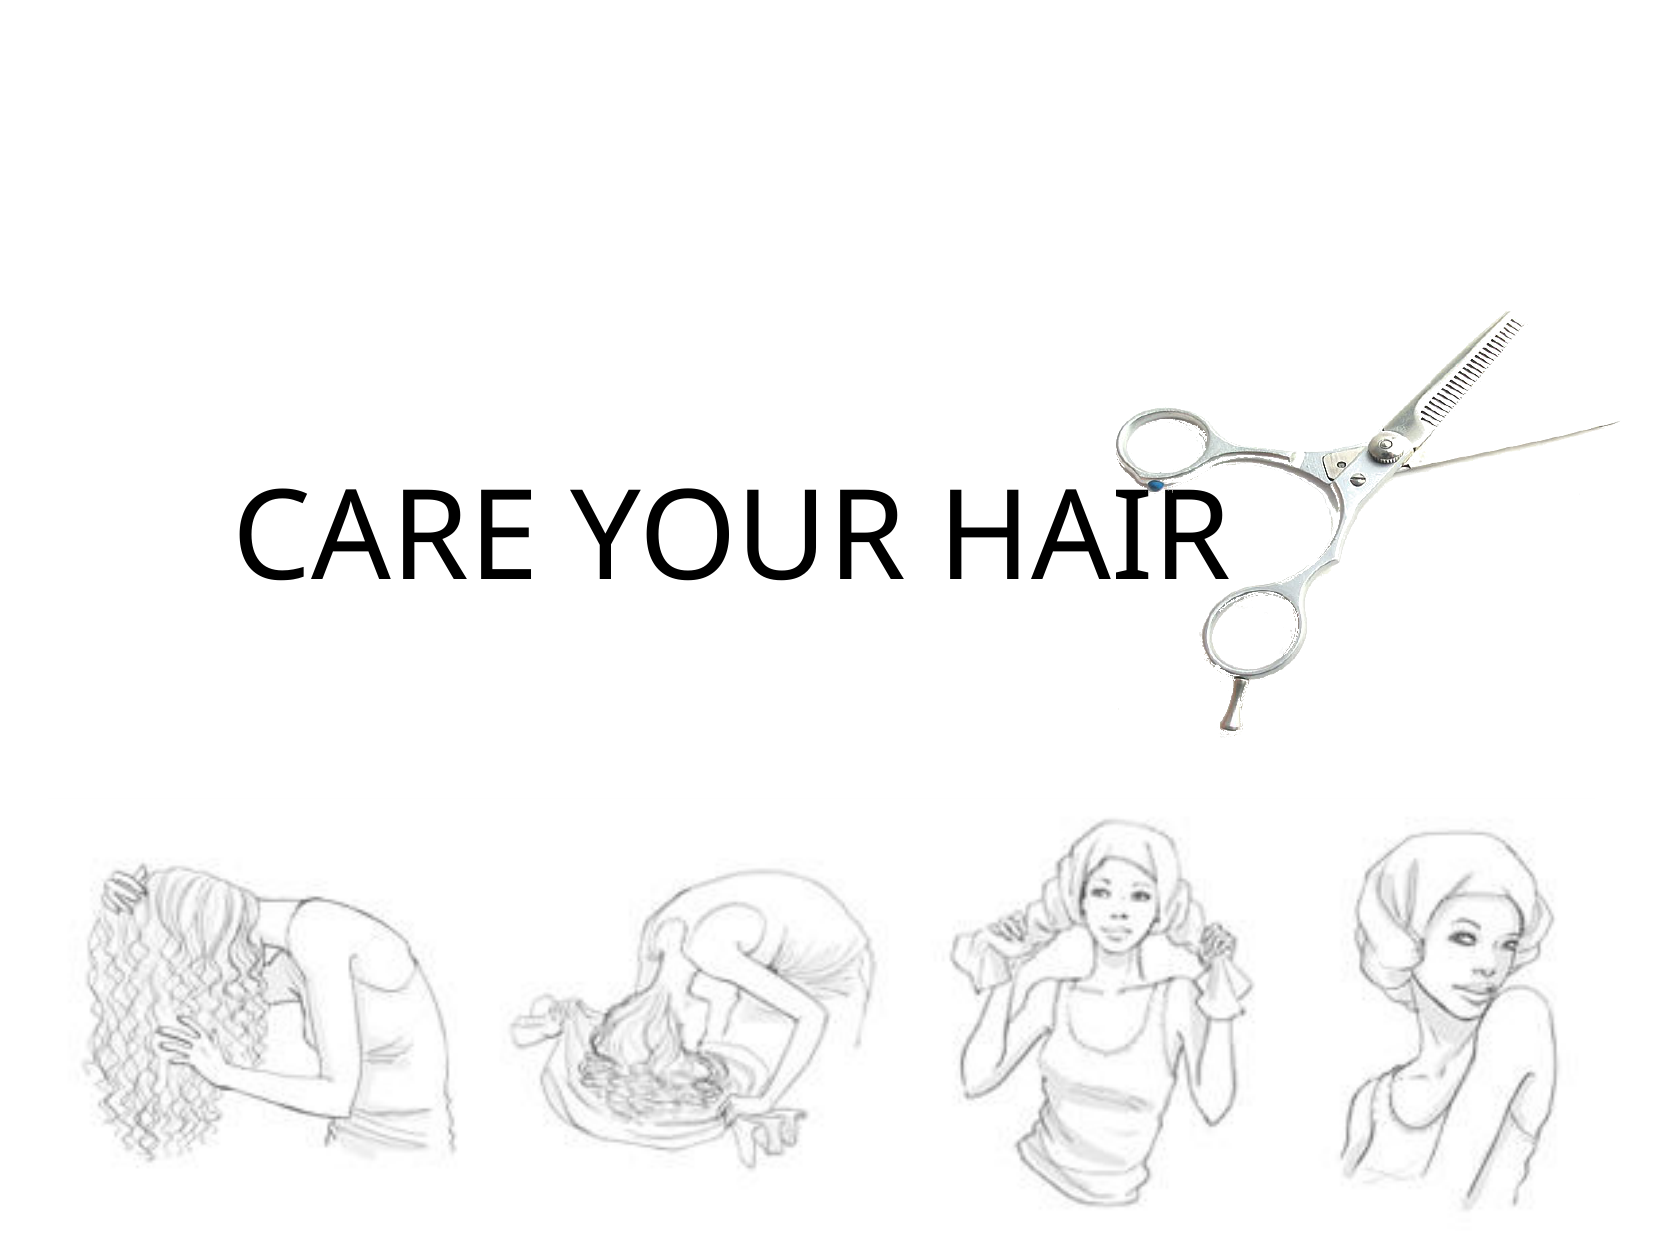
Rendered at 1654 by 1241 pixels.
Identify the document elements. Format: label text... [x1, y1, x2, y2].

subtitle CARE YOUR HAIR [0, 413, 1062, 650]
picture [48, 797, 1595, 1241]
picture [1062, 265, 1654, 768]
